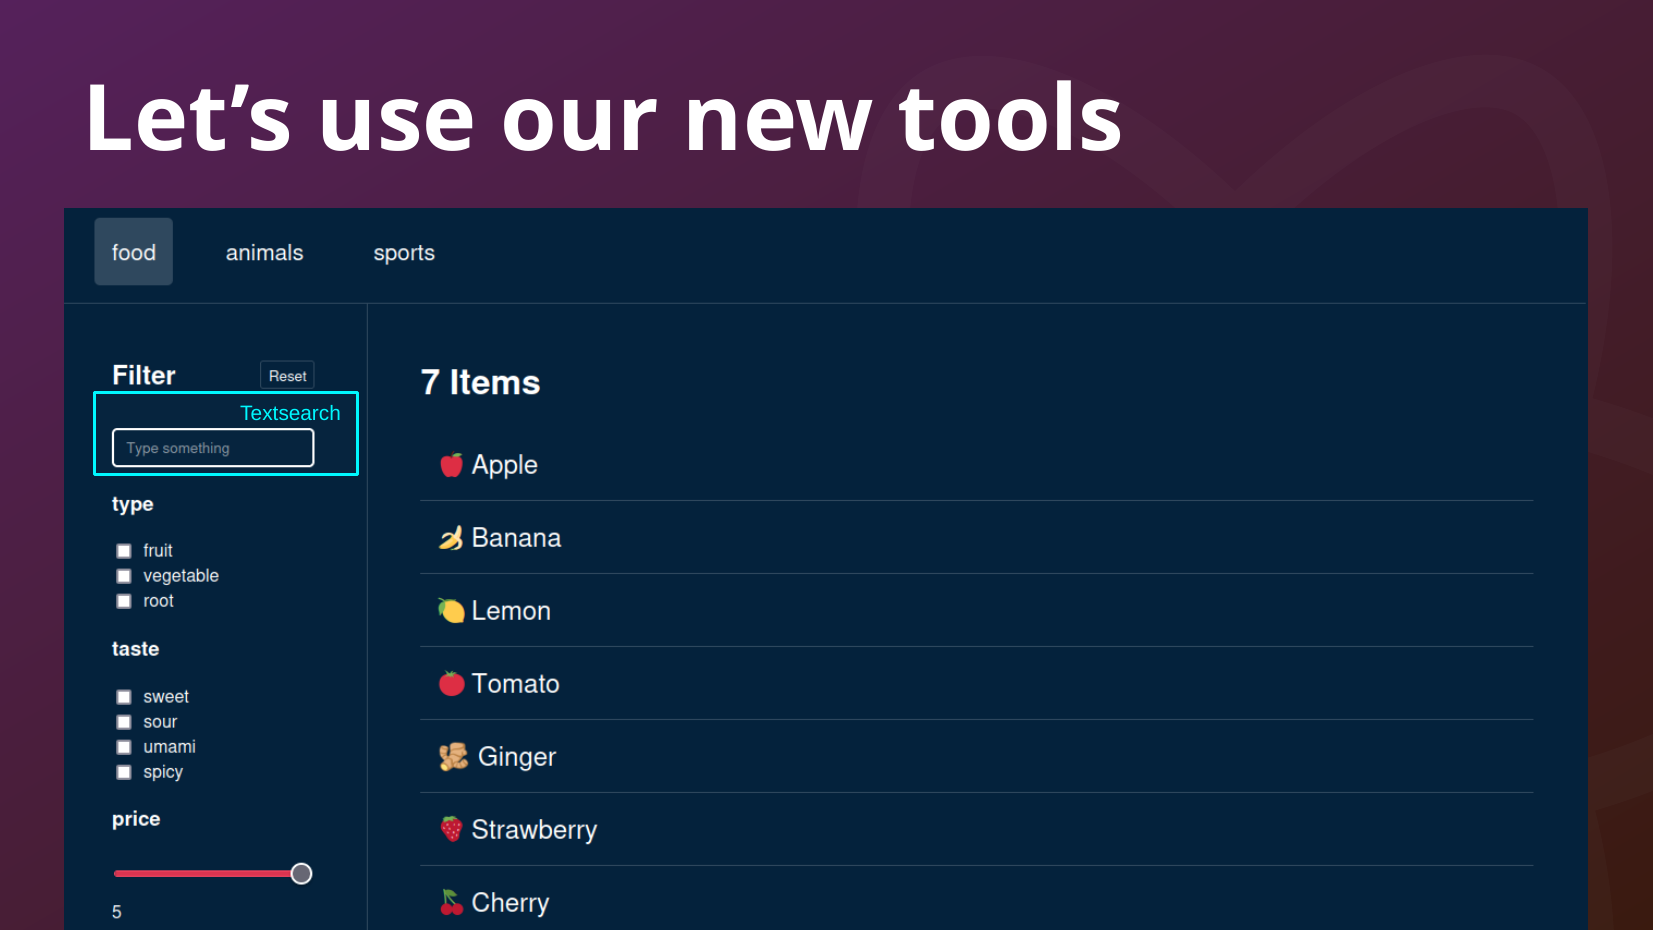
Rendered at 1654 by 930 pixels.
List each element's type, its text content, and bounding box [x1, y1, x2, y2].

picture [64, 208, 1588, 930]
title Let’s use our new tools [82, 37, 1571, 193]
text_box Textsearch [94, 392, 358, 475]
